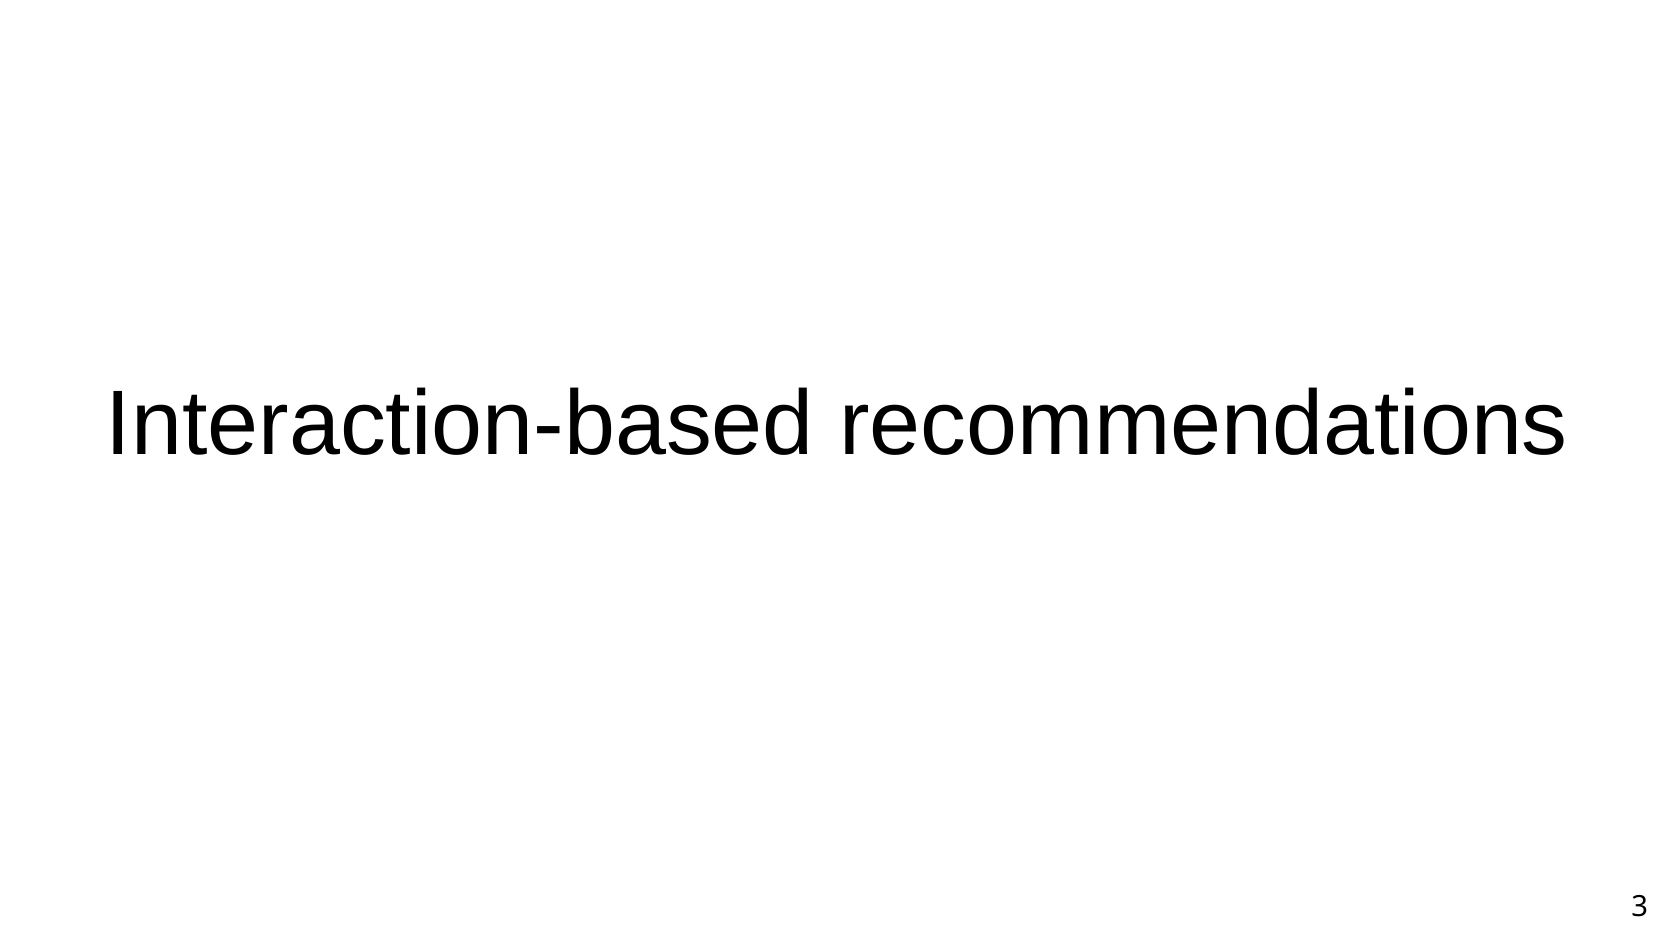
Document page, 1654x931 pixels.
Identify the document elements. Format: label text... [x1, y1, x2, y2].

title Interaction-based recommendations [93, 345, 1582, 501]
